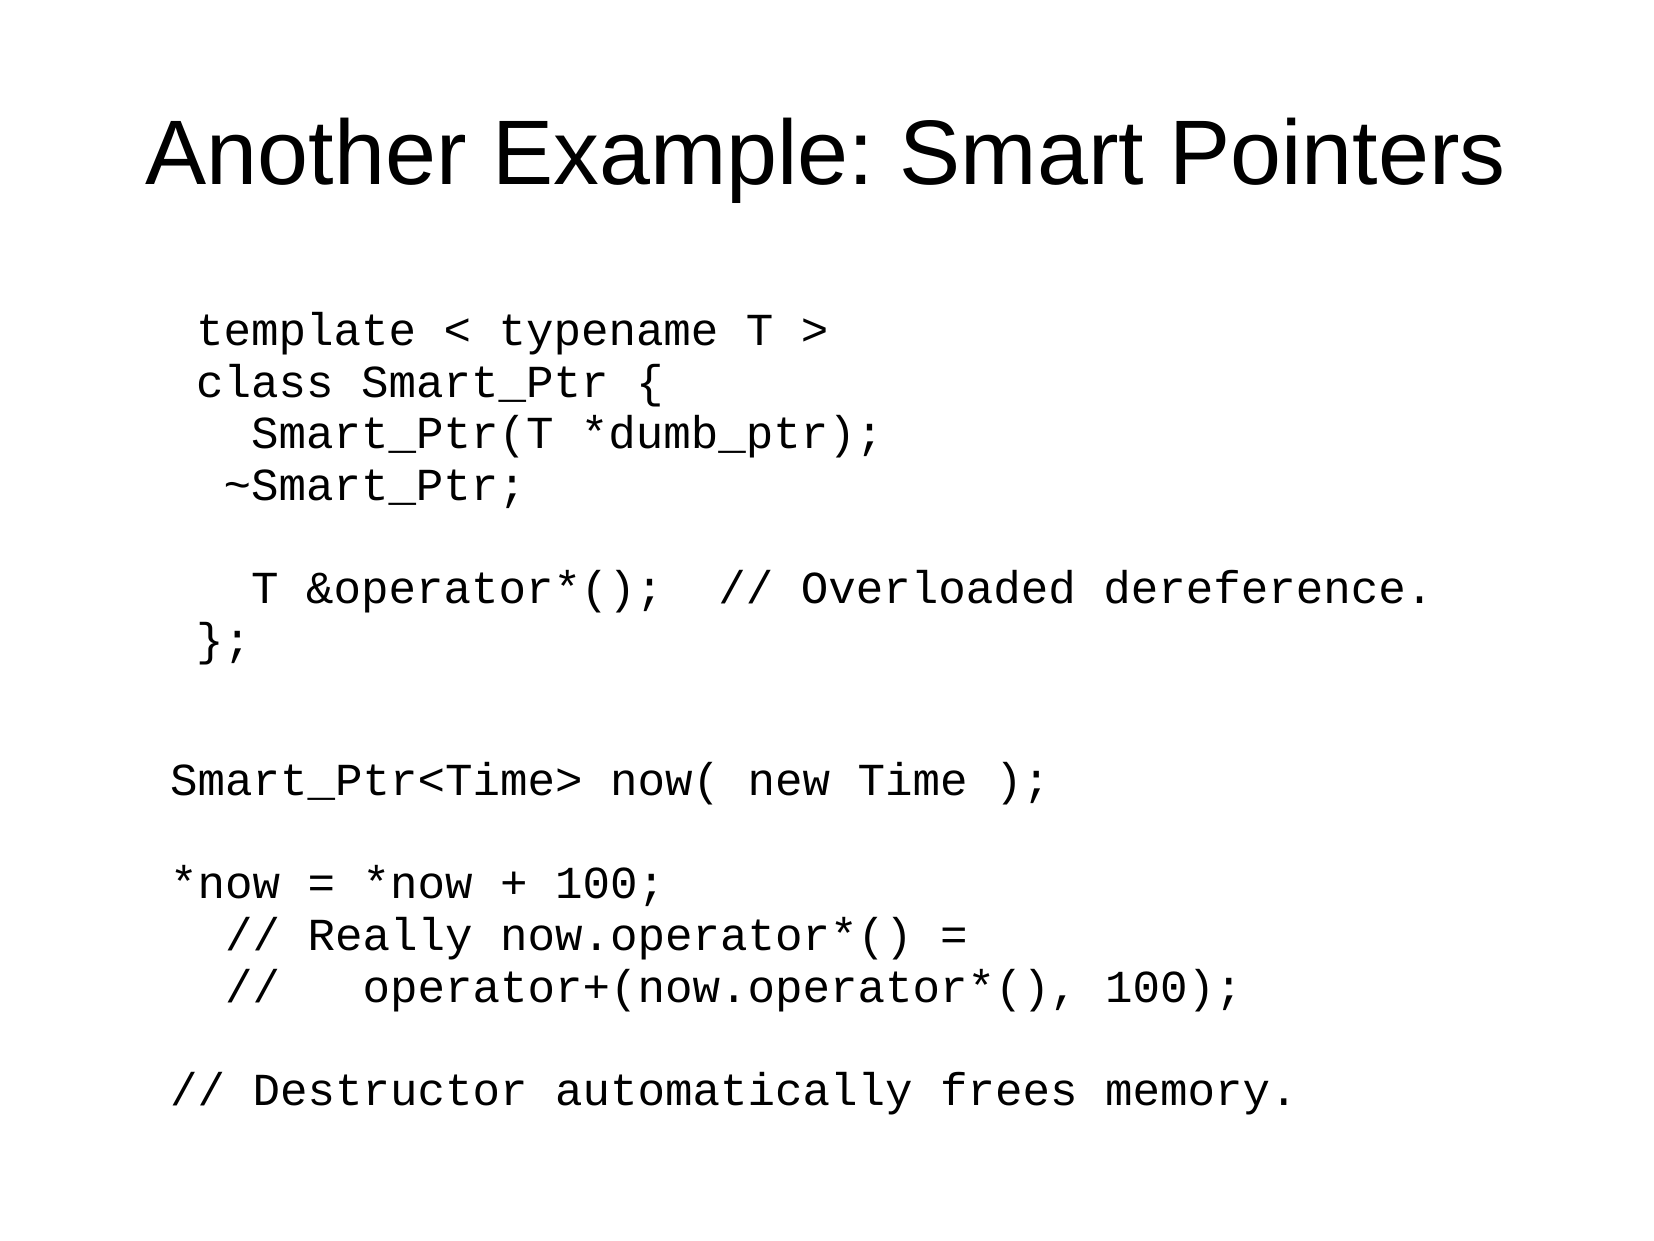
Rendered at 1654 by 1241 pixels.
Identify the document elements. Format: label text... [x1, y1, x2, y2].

title Another Example: Smart Pointers [82, 49, 1571, 257]
text_box template < typename T > class Smart_Ptr { Smart_Ptr(T *dumb_ptr); ~Smart_Ptr; T &operator*(); // Overloaded dereference. }; [181, 300, 1449, 657]
text_box Smart_Ptr<Time> now( new Time ); *now = *now + 100; // Really now.operator*() = // operator+(now.operator*(), 100); // Destructor automatically frees memory. [155, 750, 1313, 1107]
